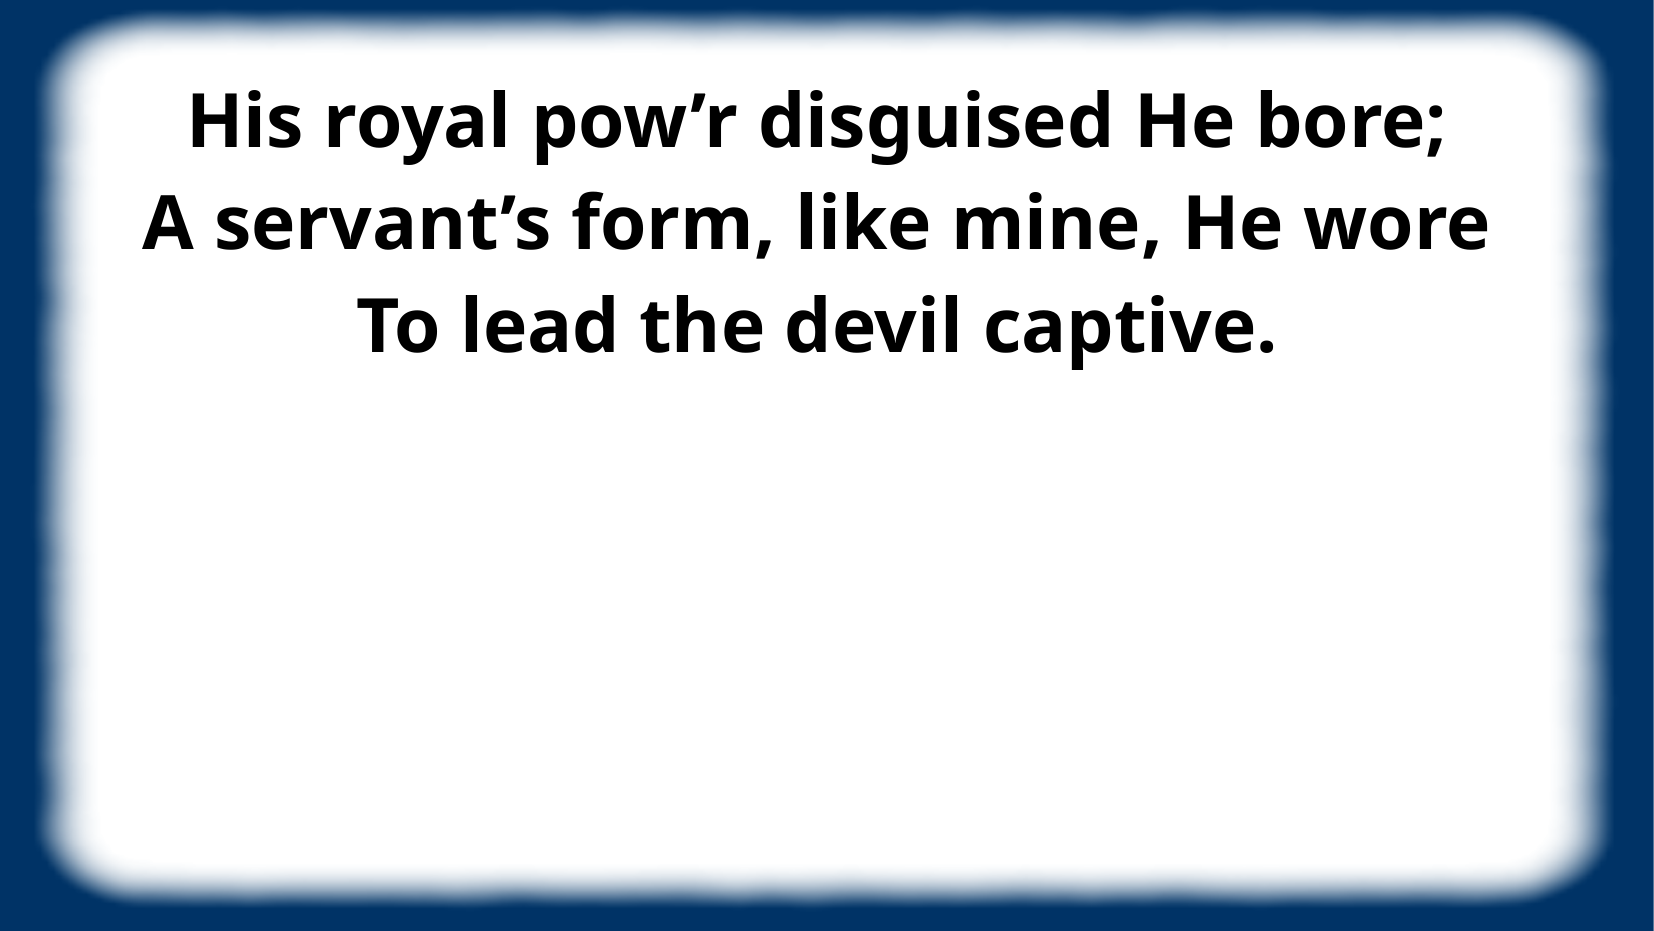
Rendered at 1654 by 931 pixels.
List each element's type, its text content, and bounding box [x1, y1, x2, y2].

text_box His royal pow’r disguised He bore; A servant’s form, like mine, He wore To lead the devil captive. [105, 60, 1531, 375]
picture [0, 0, 1654, 931]
